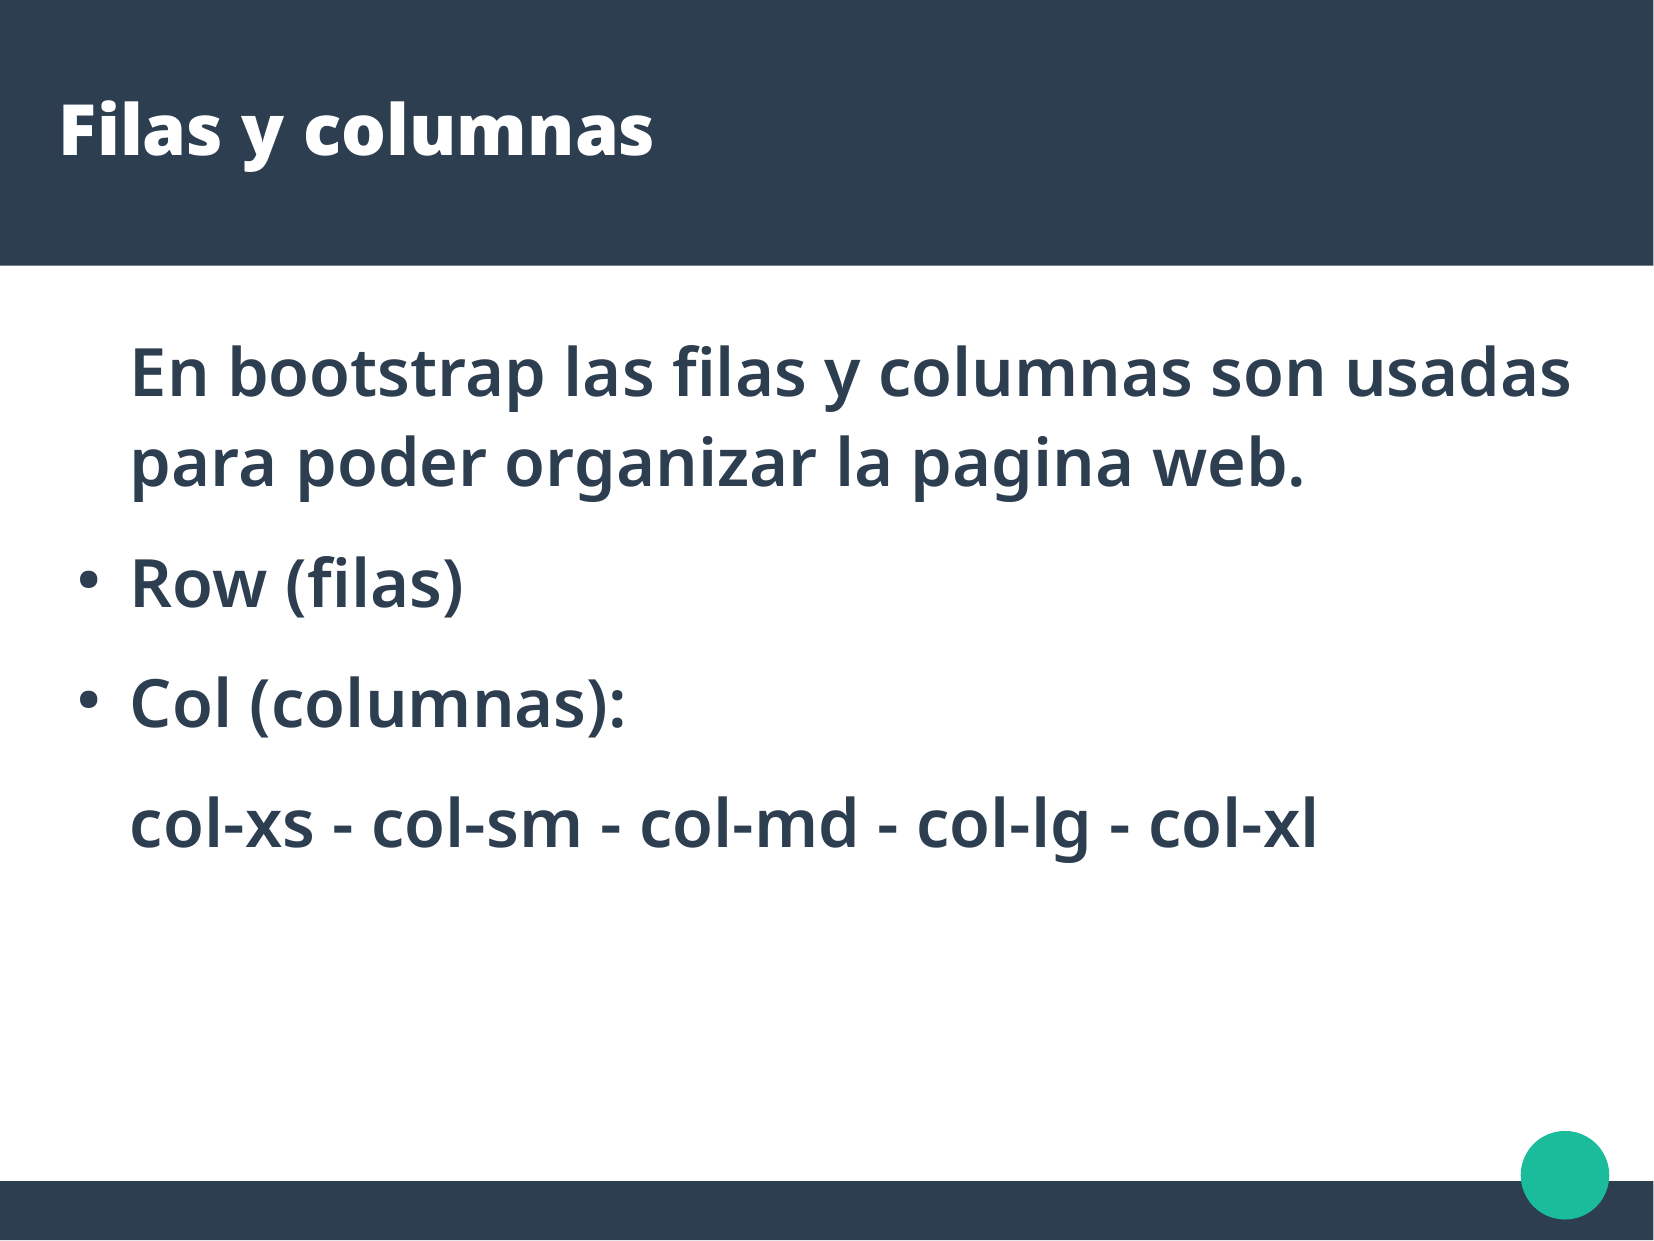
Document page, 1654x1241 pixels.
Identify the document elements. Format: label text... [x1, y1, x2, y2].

title Filas y columnas [59, 49, 1595, 207]
list En bootstrap las filas y columnas son usadas para poder organizar la pagina web. Row (filas) Col (columnas): col-xs - col-sm - col-md - col-lg - col-xl [59, 324, 1595, 1152]
